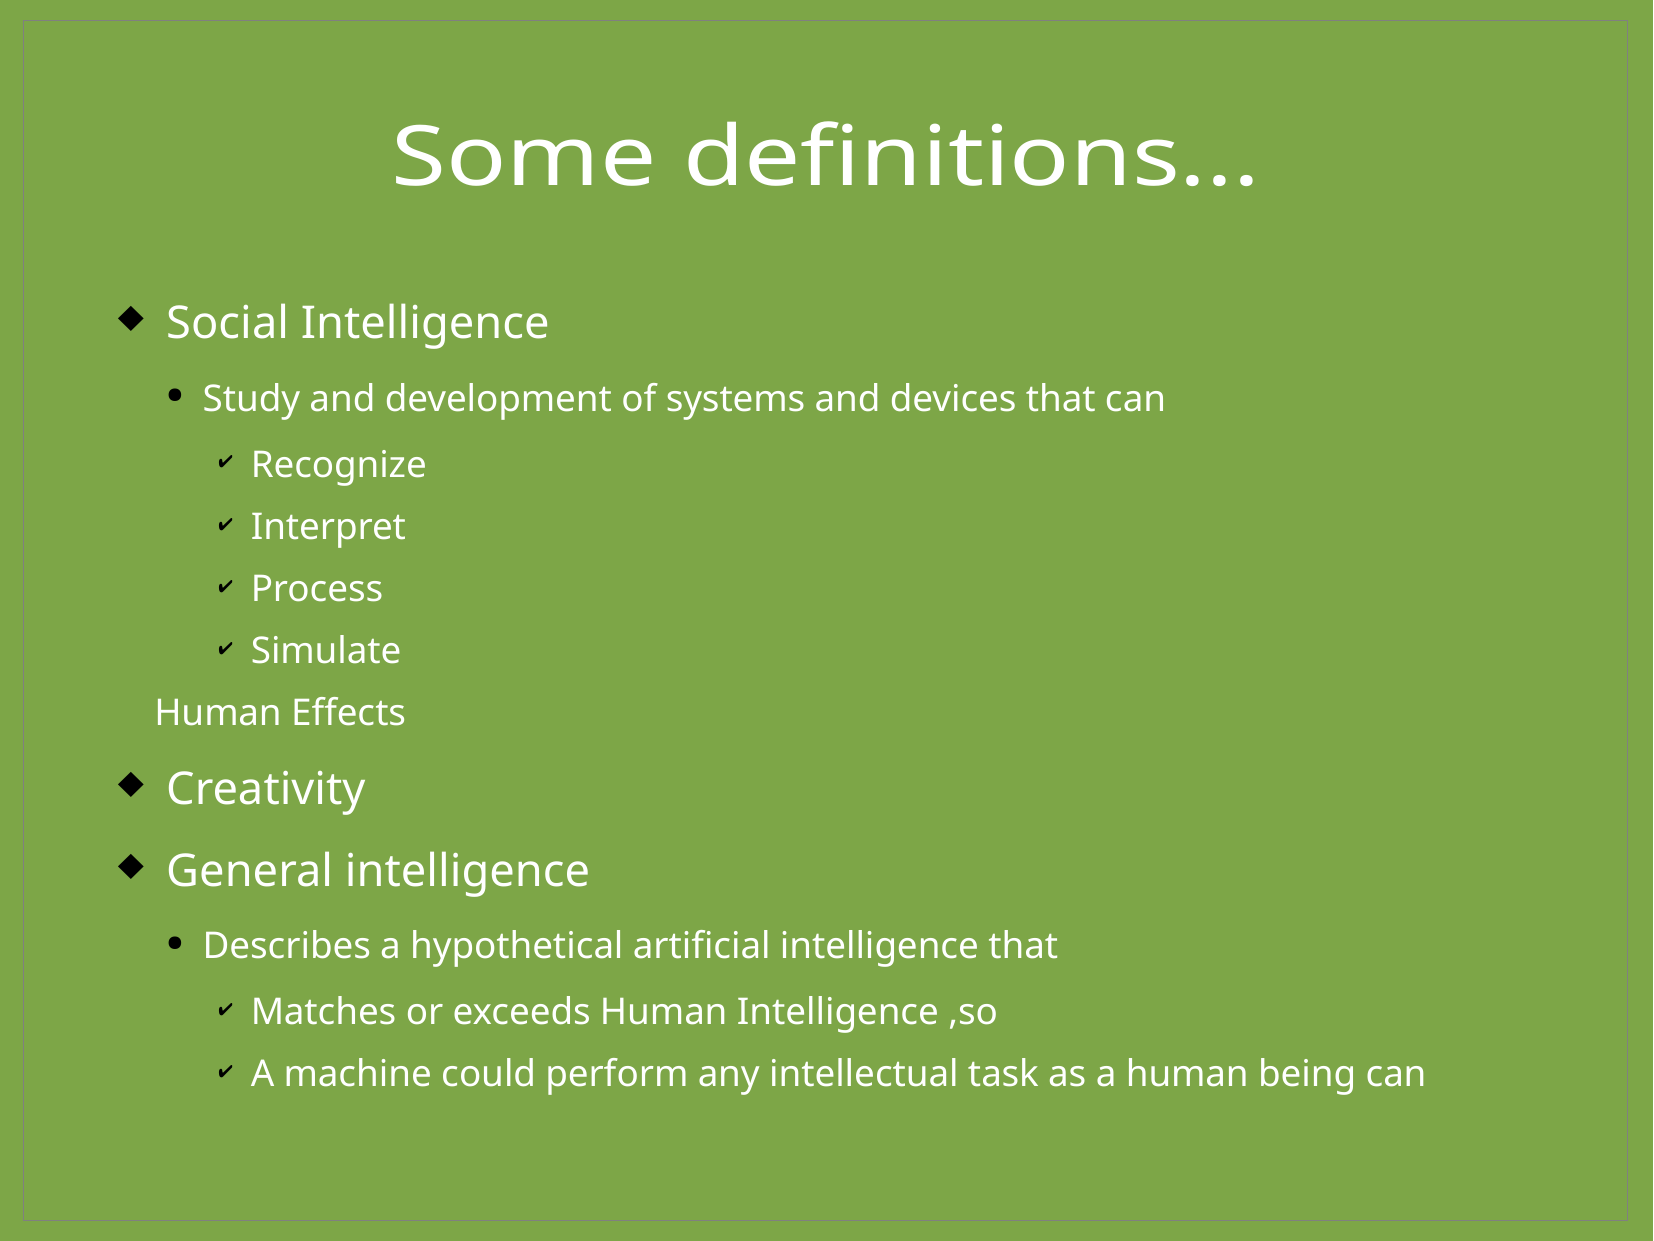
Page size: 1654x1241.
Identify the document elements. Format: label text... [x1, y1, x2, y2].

list Social Intelligence Study and development of systems and devices that can Recognize Interpret Process Simulate Human Effects Creativity General intelligence Describes a hypothetical artificial intelligence that Matches or exceeds Human Intelligence ,so A machine could perform any intellectual task as a human being can [106, 290, 1561, 1111]
text_box [23, 20, 1628, 1221]
title Some definitions... [82, 49, 1571, 257]
